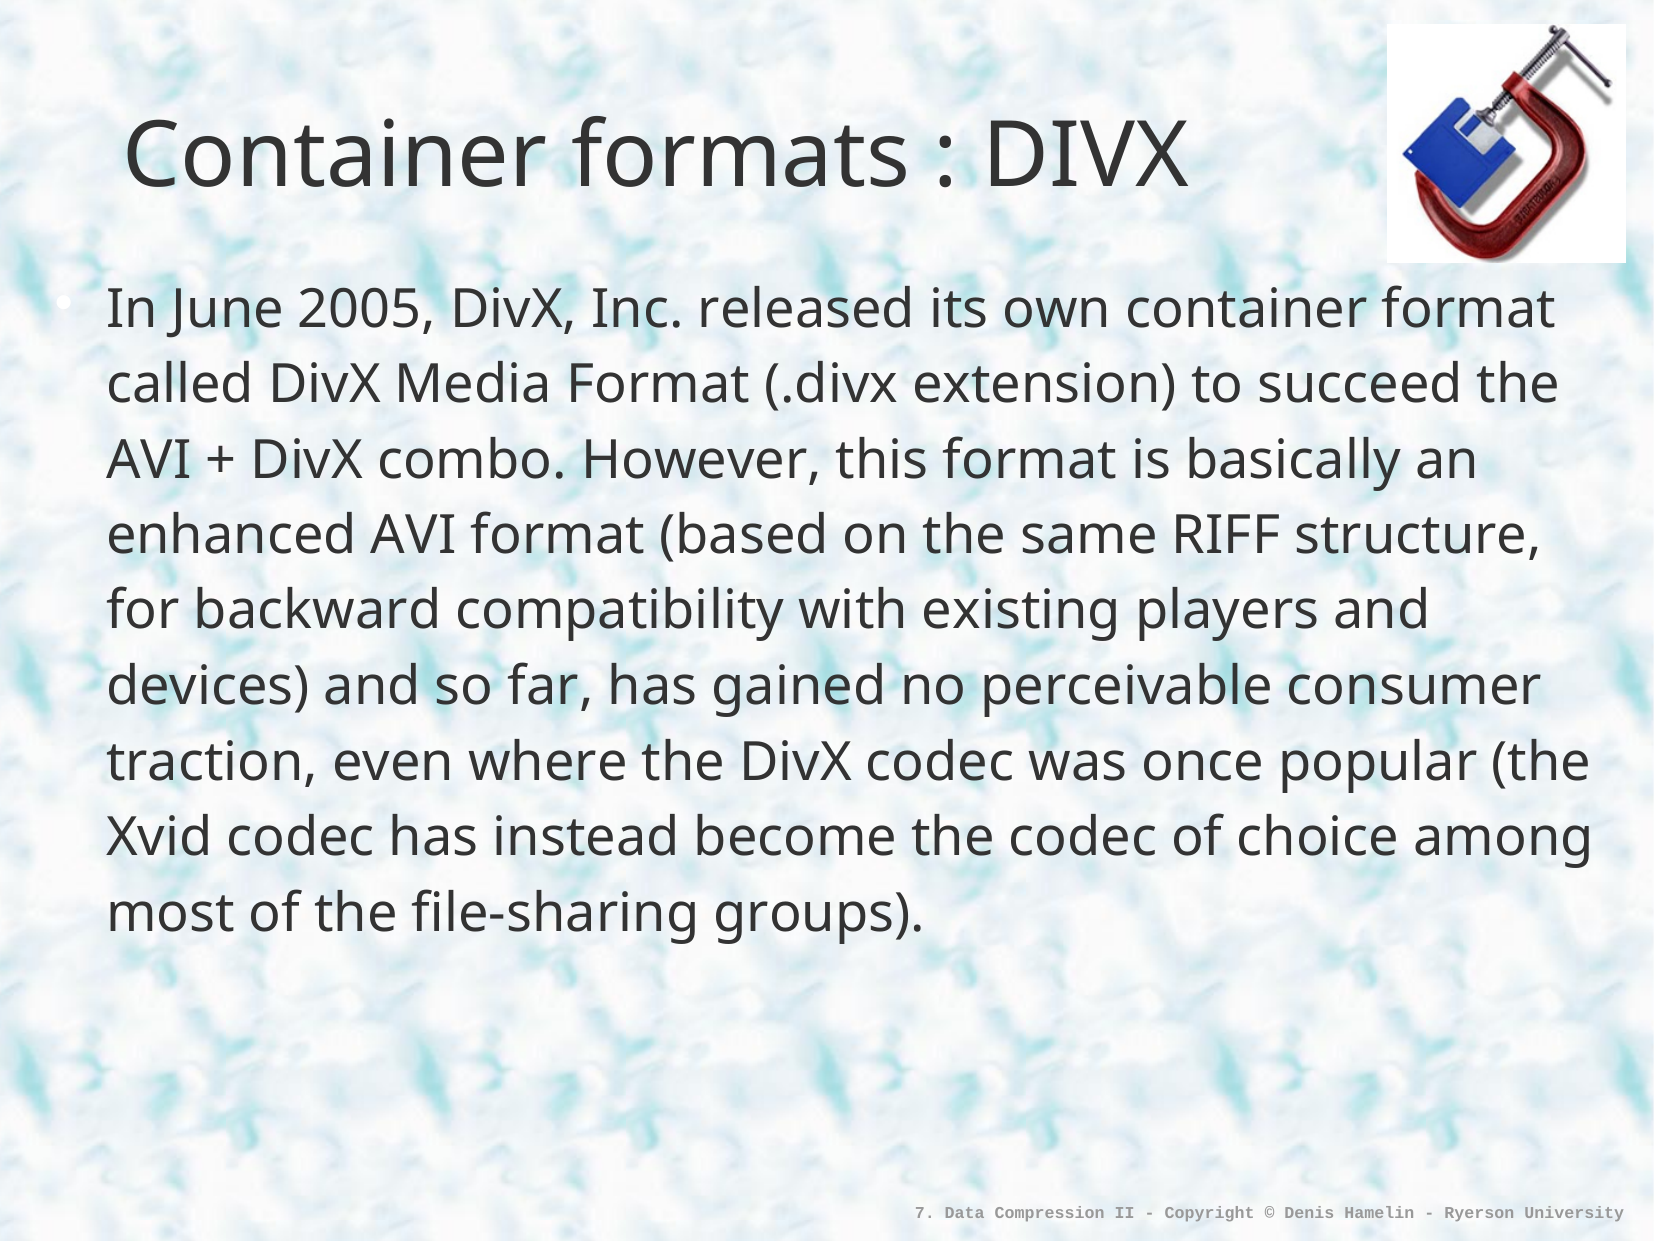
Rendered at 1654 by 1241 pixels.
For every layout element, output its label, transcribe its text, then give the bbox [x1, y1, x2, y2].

list In June 2005, DivX, Inc. released its own container format called DivX Media Format (.divx extension) to succeed the AVI + DivX combo. However, this format is basically an enhanced AVI format (based on the same RIFF structure, for backward compatibility with existing players and devices) and so far, has gained no perceivable consumer traction, even where the DivX codec was once popular (the Xvid codec has instead become the codec of choice among most of the file-sharing groups). [37, 262, 1613, 1120]
picture [0, 0, 1654, 1241]
title Container formats : DIVX [74, 55, 1238, 225]
